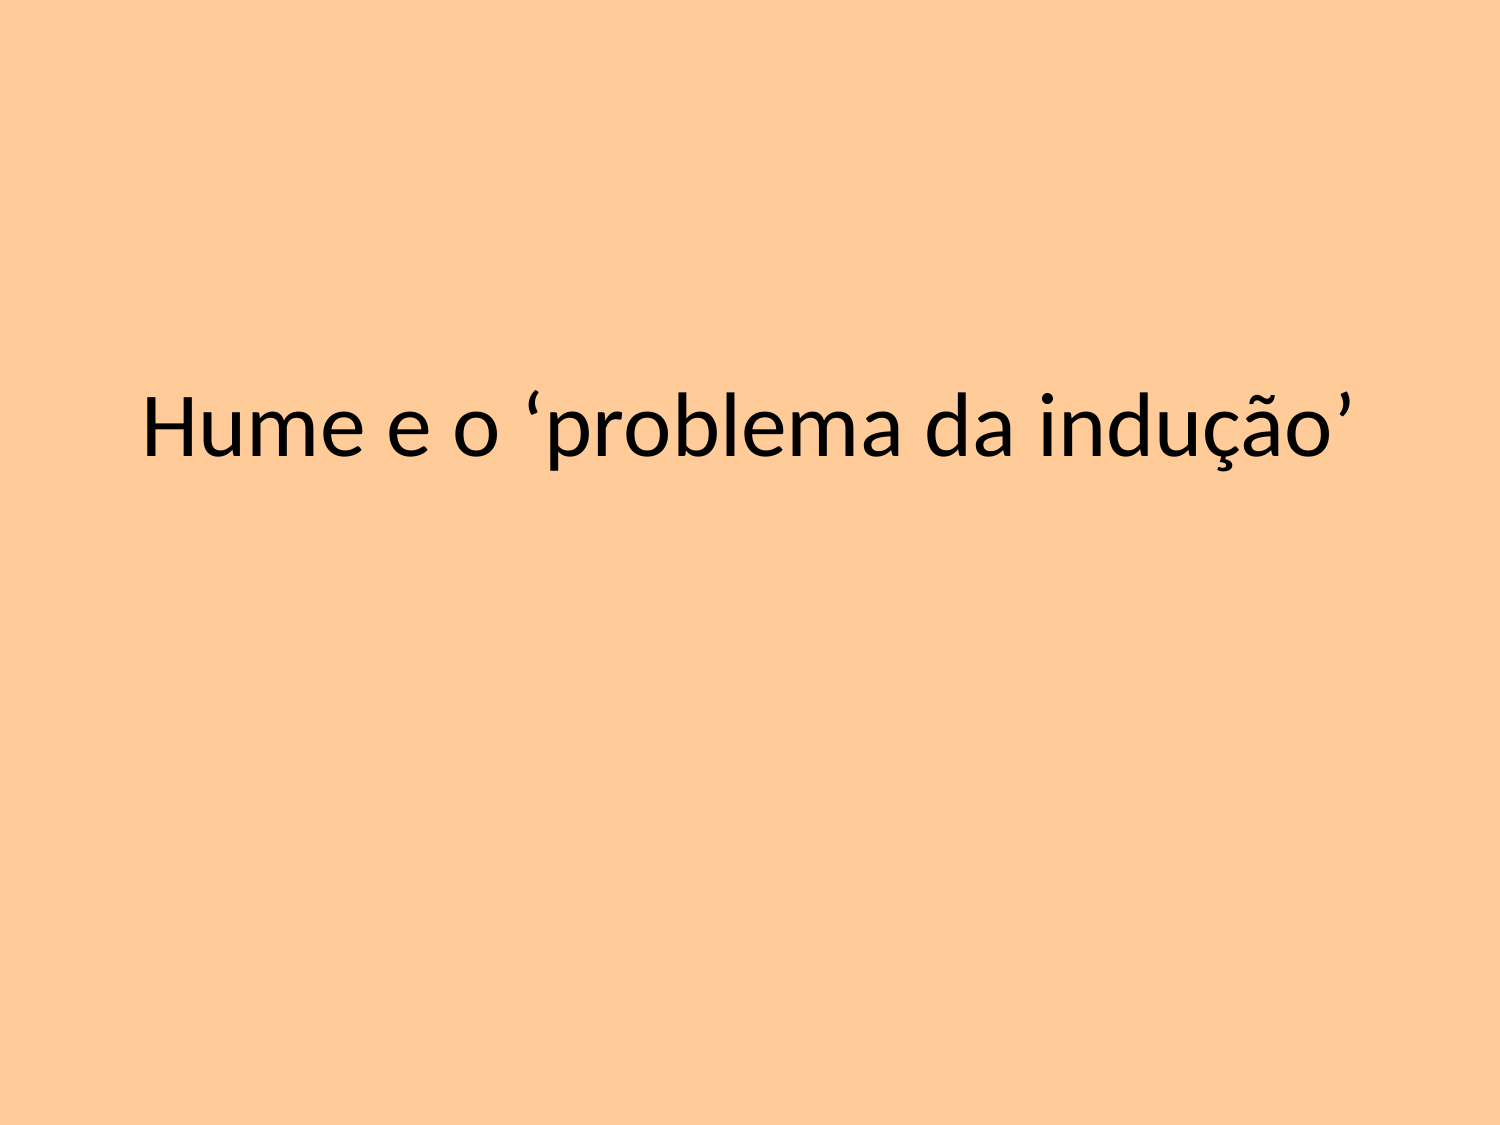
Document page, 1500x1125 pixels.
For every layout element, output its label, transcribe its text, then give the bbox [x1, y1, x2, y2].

title Hume e o ‘problema da indução’ [112, 349, 1388, 591]
